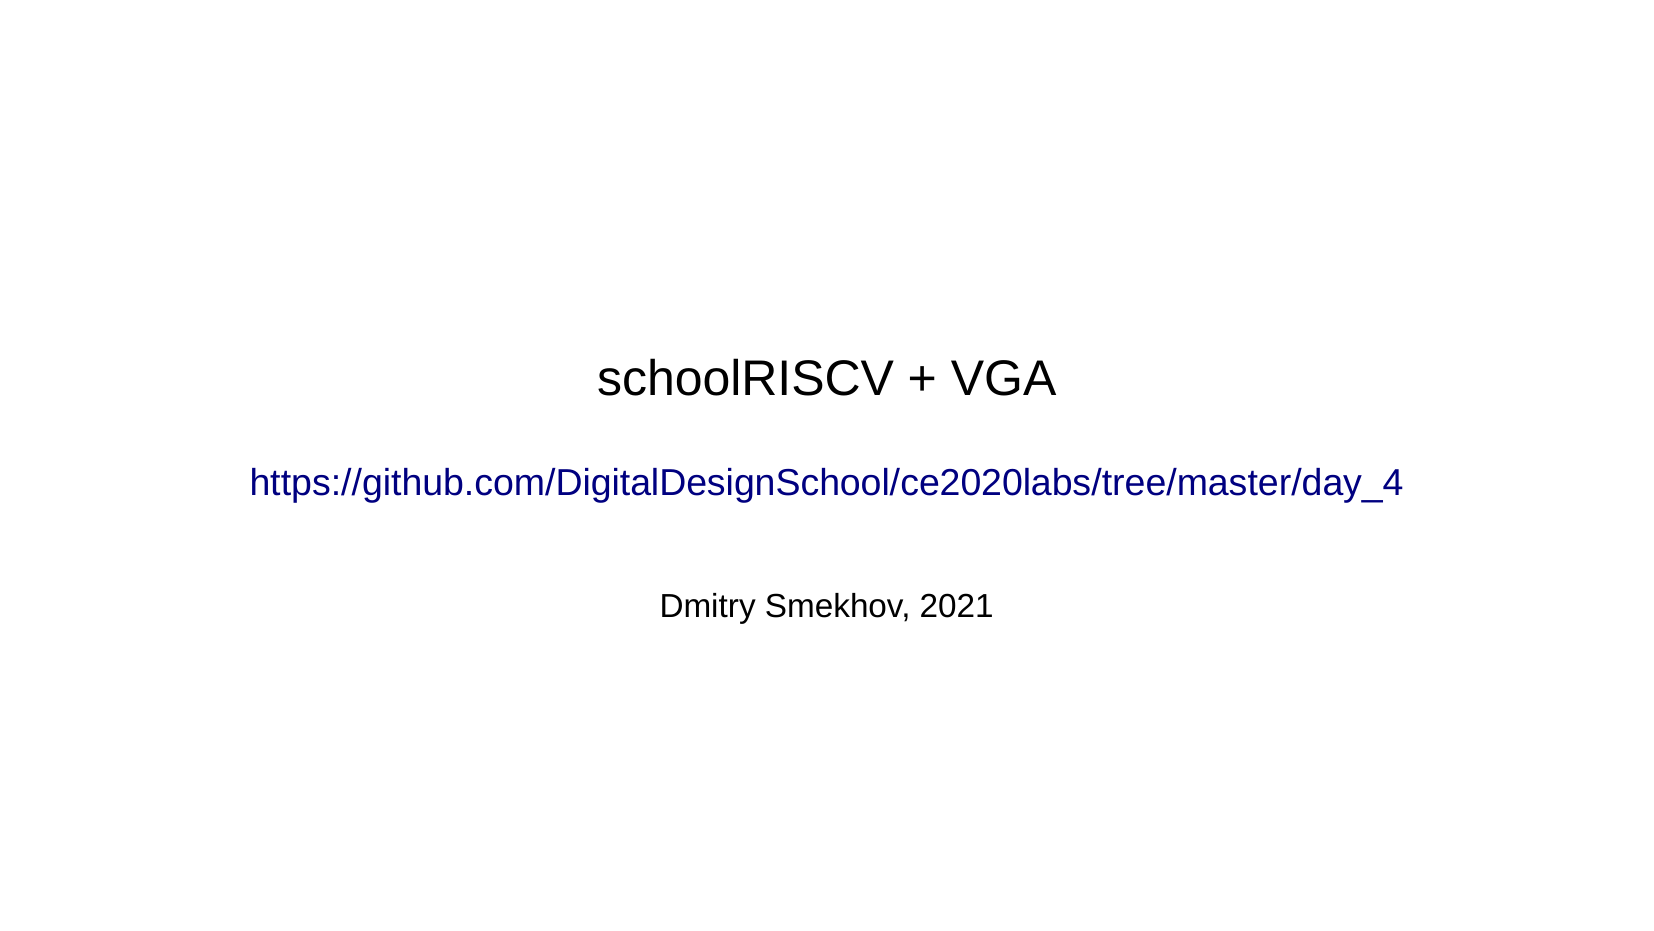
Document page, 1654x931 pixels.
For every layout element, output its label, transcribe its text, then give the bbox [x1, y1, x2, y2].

subtitle schoolRISCV + VGA https://github.com/DigitalDesignSchool/ce2020labs/tree/master/day_4 Dmitry Smekhov, 2021 [82, 217, 1571, 758]
